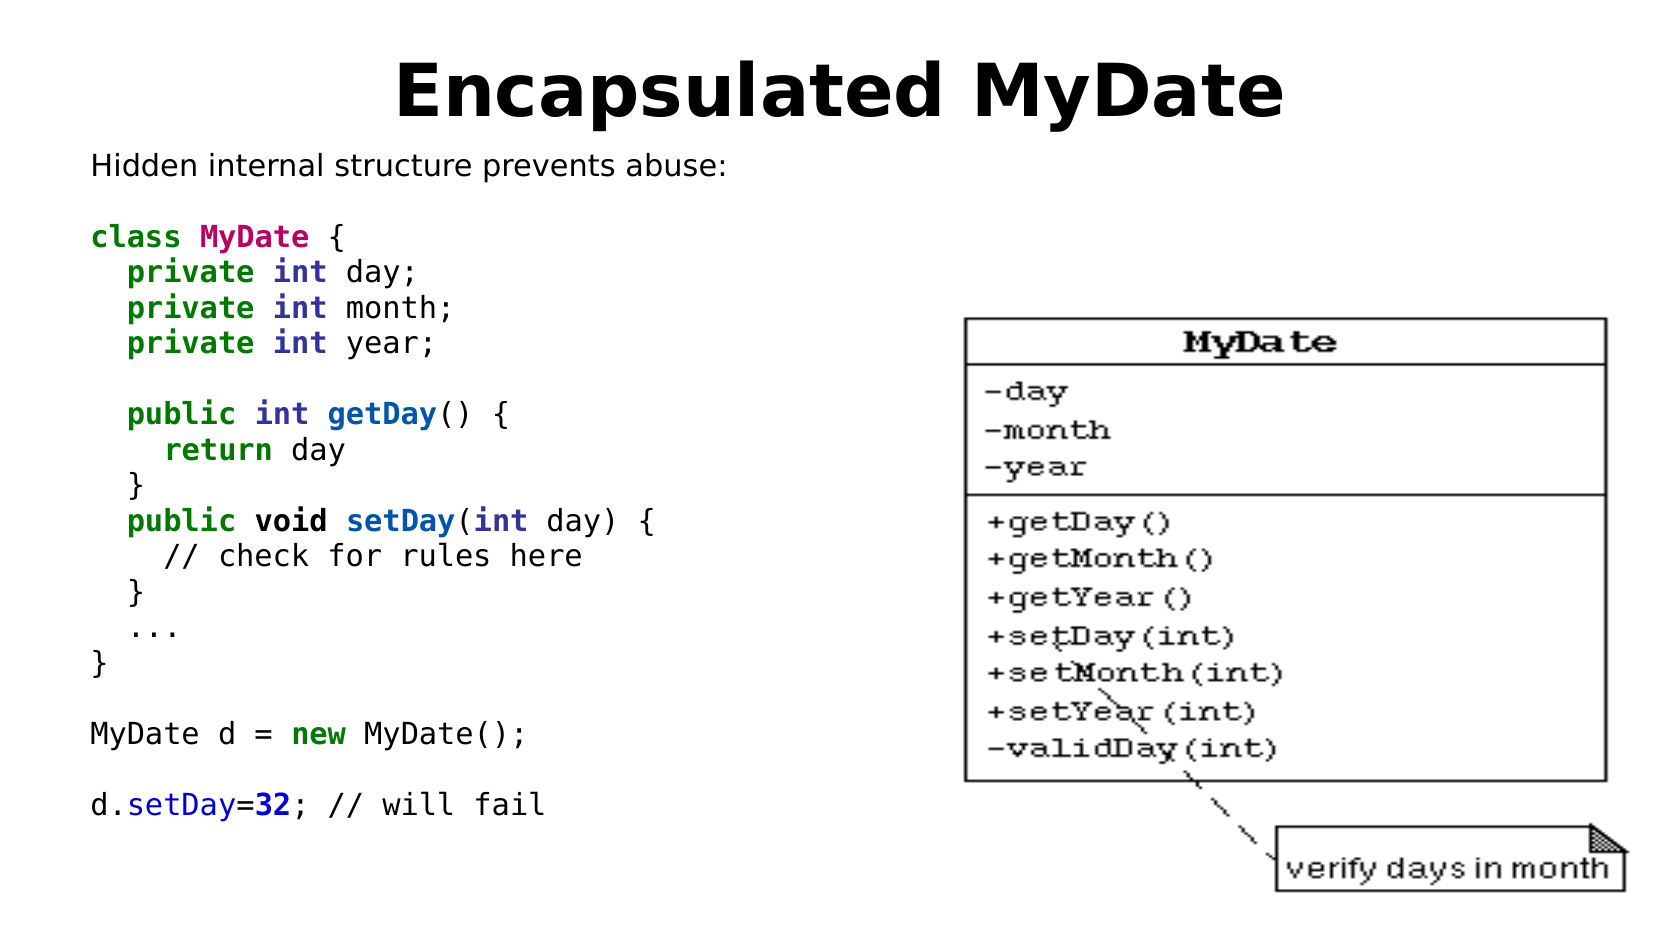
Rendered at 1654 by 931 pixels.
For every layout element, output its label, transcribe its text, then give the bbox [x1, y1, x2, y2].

picture [953, 309, 1642, 904]
title Encapsulated MyDate [82, 37, 1571, 147]
list Hidden internal structure prevents abuse: class MyDate { private int day; private int month; private int year; public int getDay() { return day } public void setDay(int day) { // check for rules here } ... } MyDate d = new MyDate(); d.setDay=32; // will fail [47, 148, 1016, 869]
